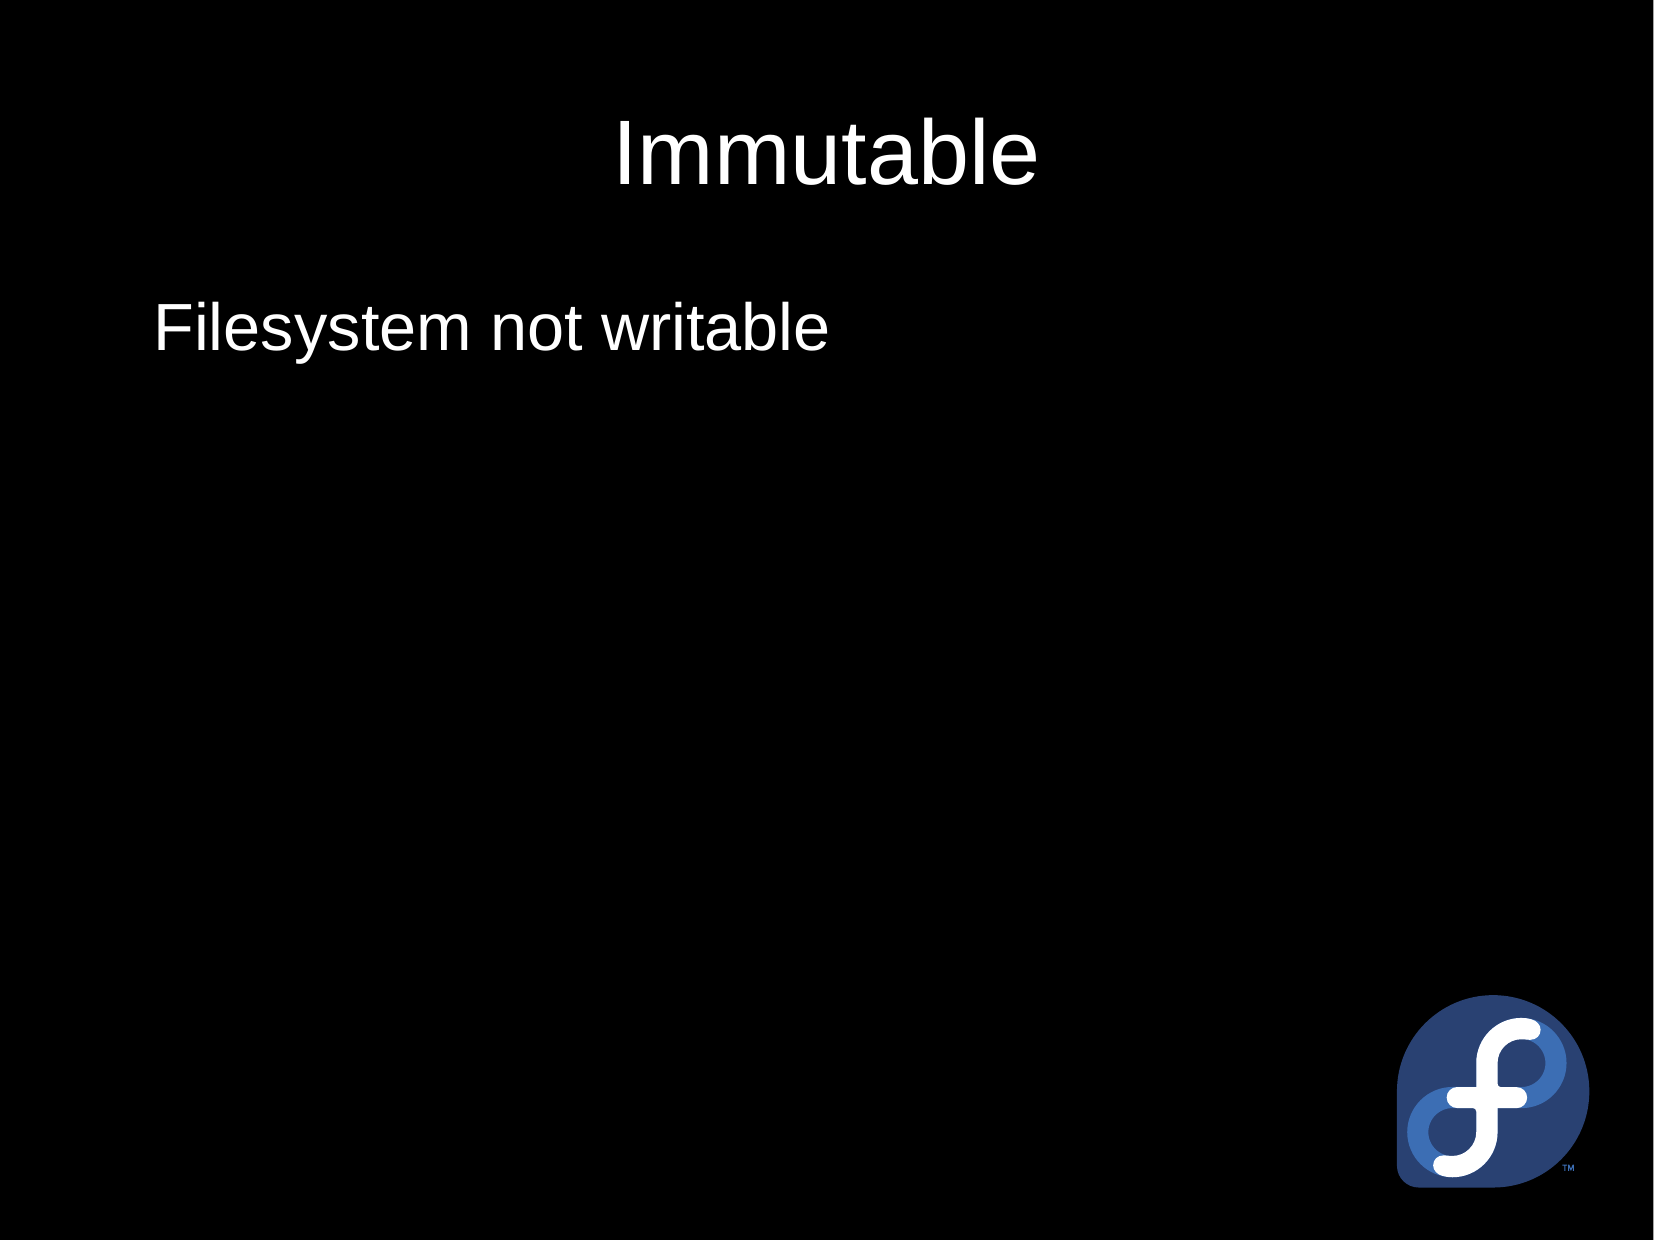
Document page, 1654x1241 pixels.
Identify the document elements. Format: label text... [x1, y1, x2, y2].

list Filesystem not writable [82, 290, 1571, 1010]
title Immutable [82, 49, 1571, 257]
picture [1396, 994, 1591, 1189]
